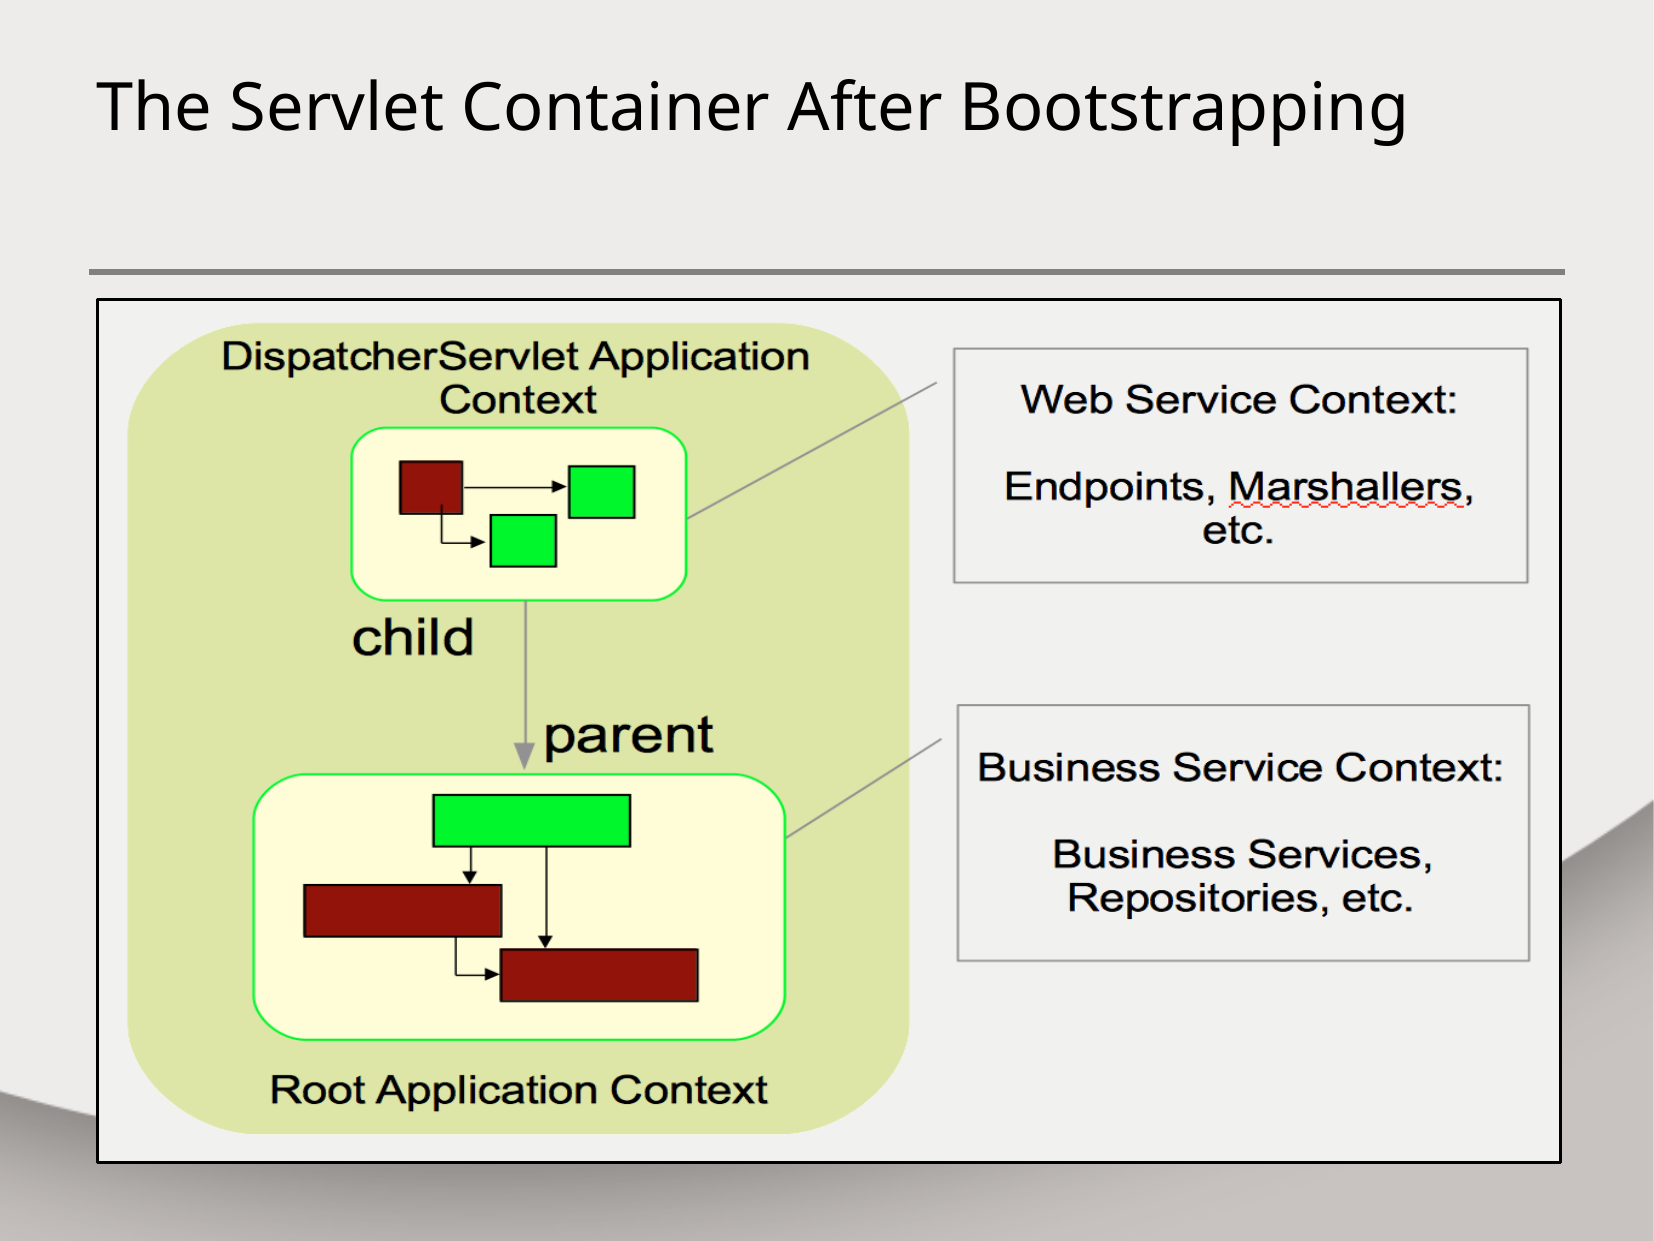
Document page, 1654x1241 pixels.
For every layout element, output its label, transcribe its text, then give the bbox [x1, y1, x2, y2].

picture [0, 0, 1654, 1241]
title The Servlet Container After Bootstrapping [96, 75, 1559, 226]
